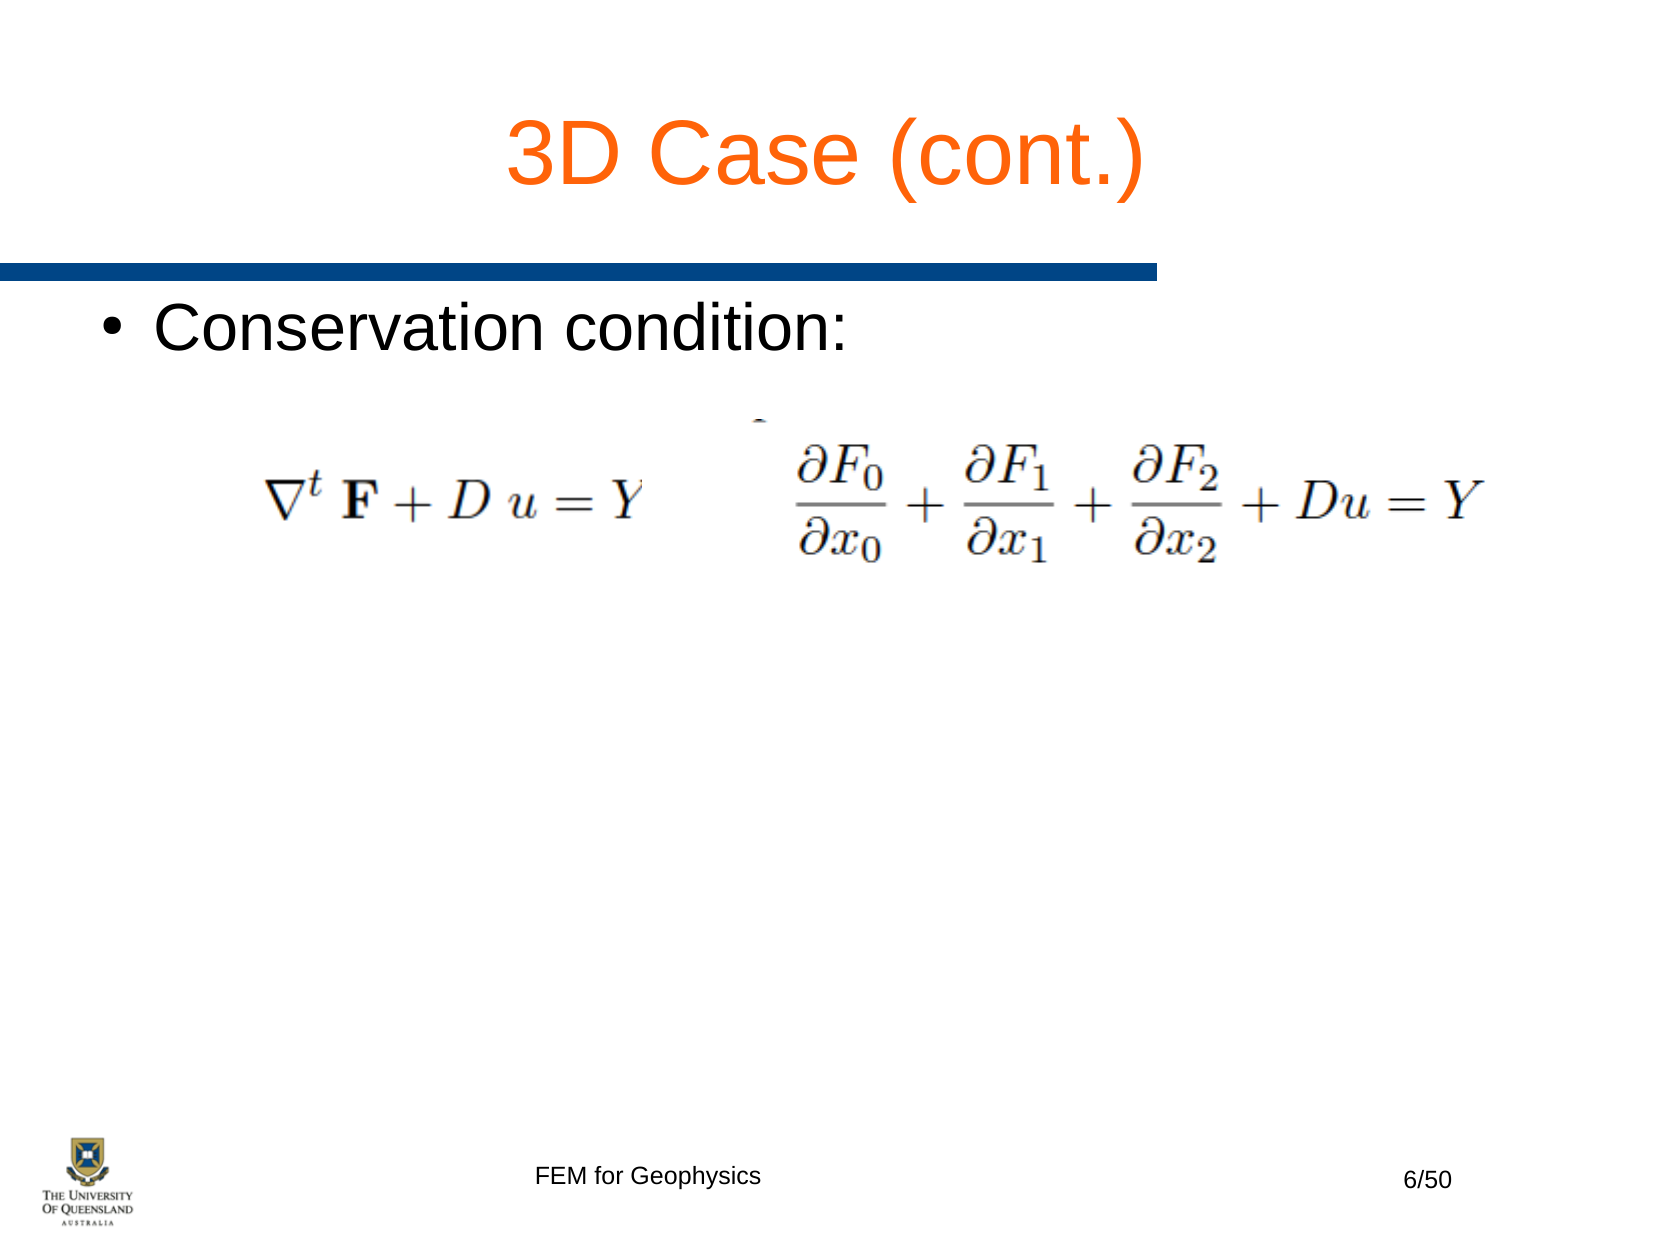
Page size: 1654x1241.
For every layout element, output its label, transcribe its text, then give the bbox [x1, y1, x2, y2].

list Conservation condition: [82, 290, 1571, 1010]
picture [186, 419, 1565, 581]
picture [35, 1133, 142, 1235]
title 3D Case (cont.) [82, 49, 1571, 257]
